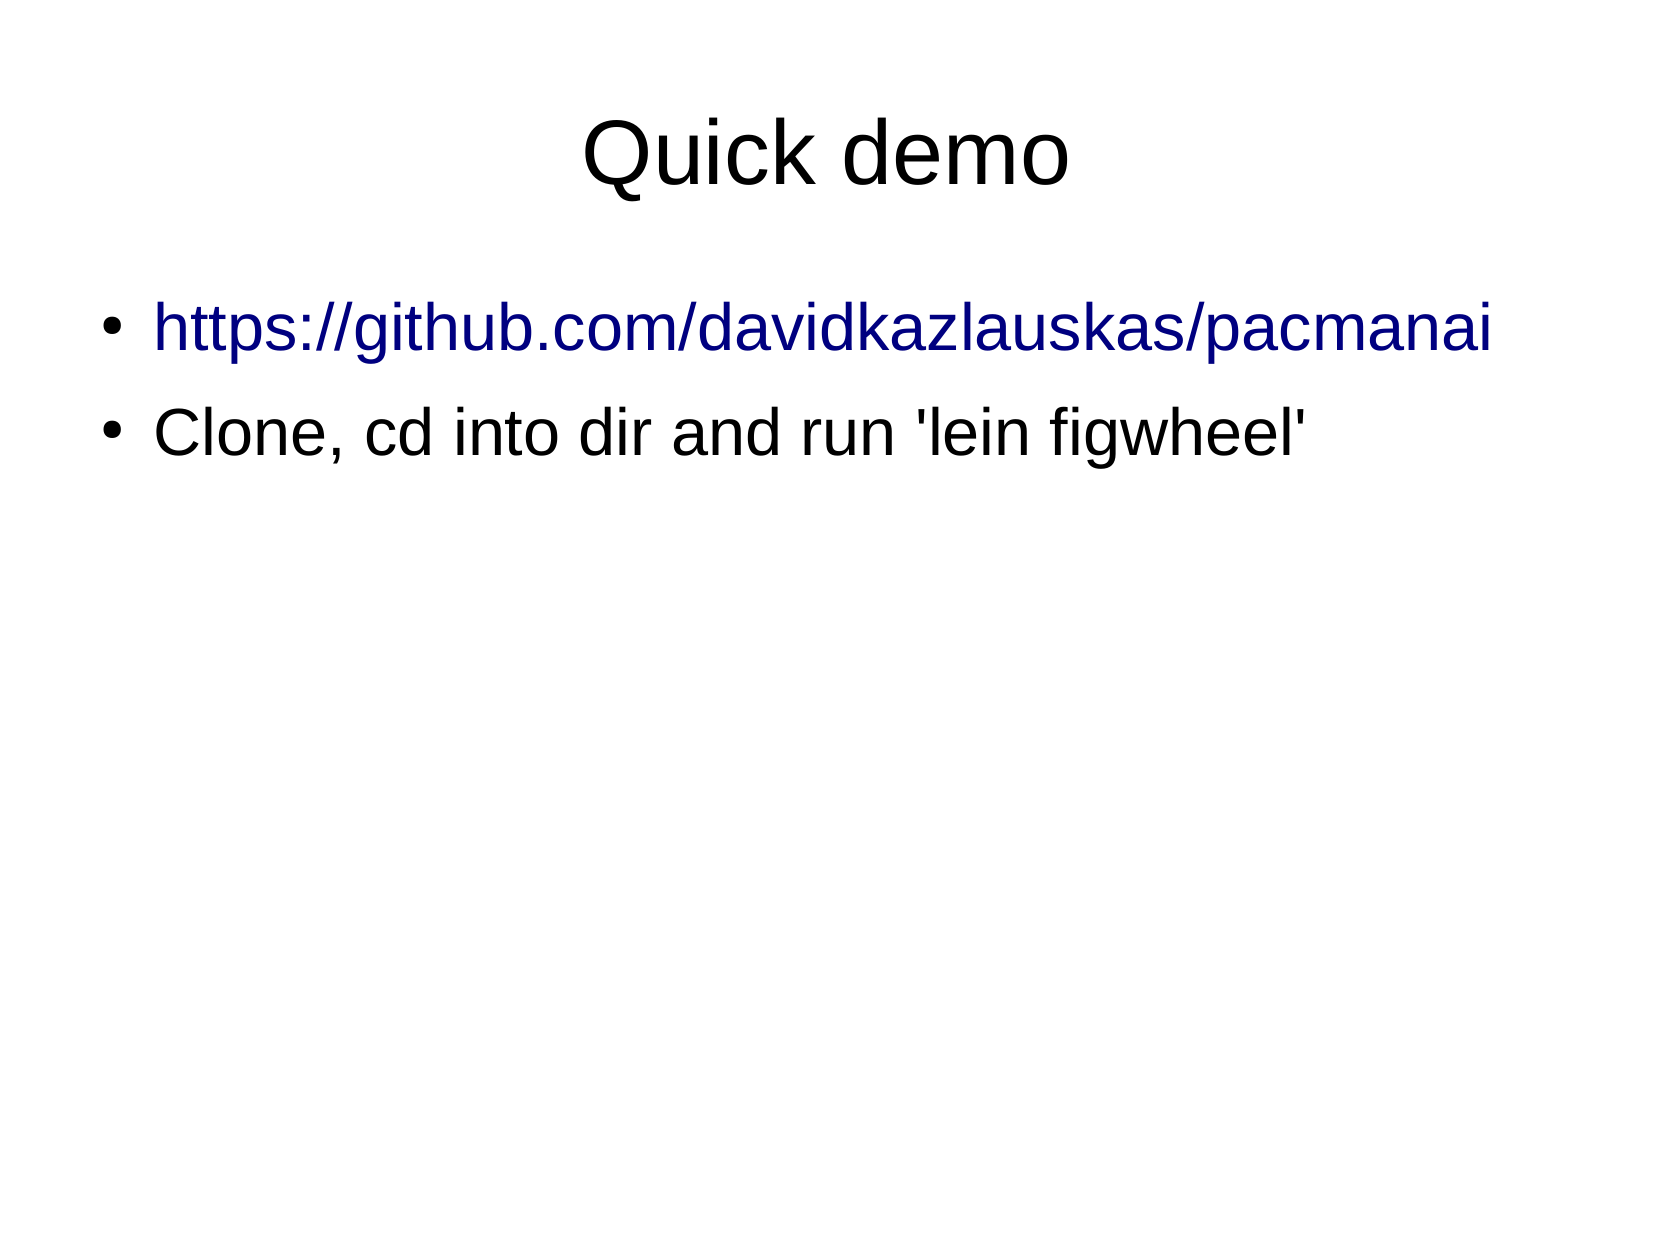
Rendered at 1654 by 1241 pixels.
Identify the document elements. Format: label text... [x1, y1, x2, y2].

list https://github.com/davidkazlauskas/pacmanai Clone, cd into dir and run 'lein figwheel' [82, 290, 1571, 1010]
title Quick demo [82, 49, 1571, 257]
